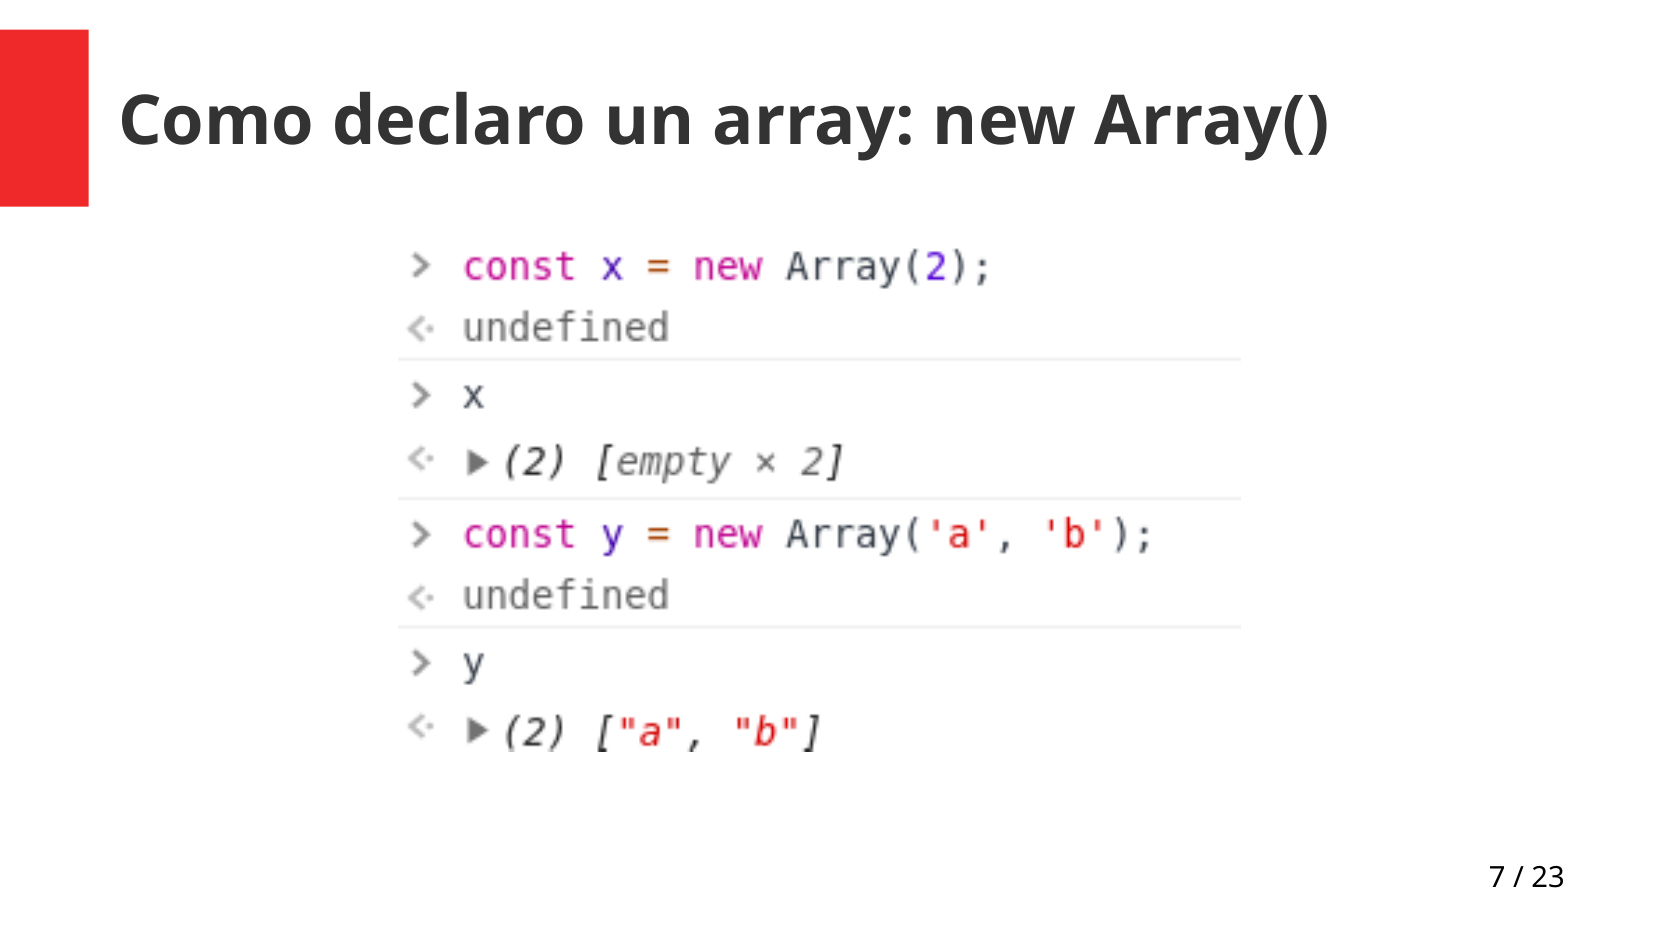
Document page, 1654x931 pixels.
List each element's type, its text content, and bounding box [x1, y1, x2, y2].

title Como declaro un array: new Array() [118, 29, 1595, 207]
picture [398, 236, 1241, 752]
